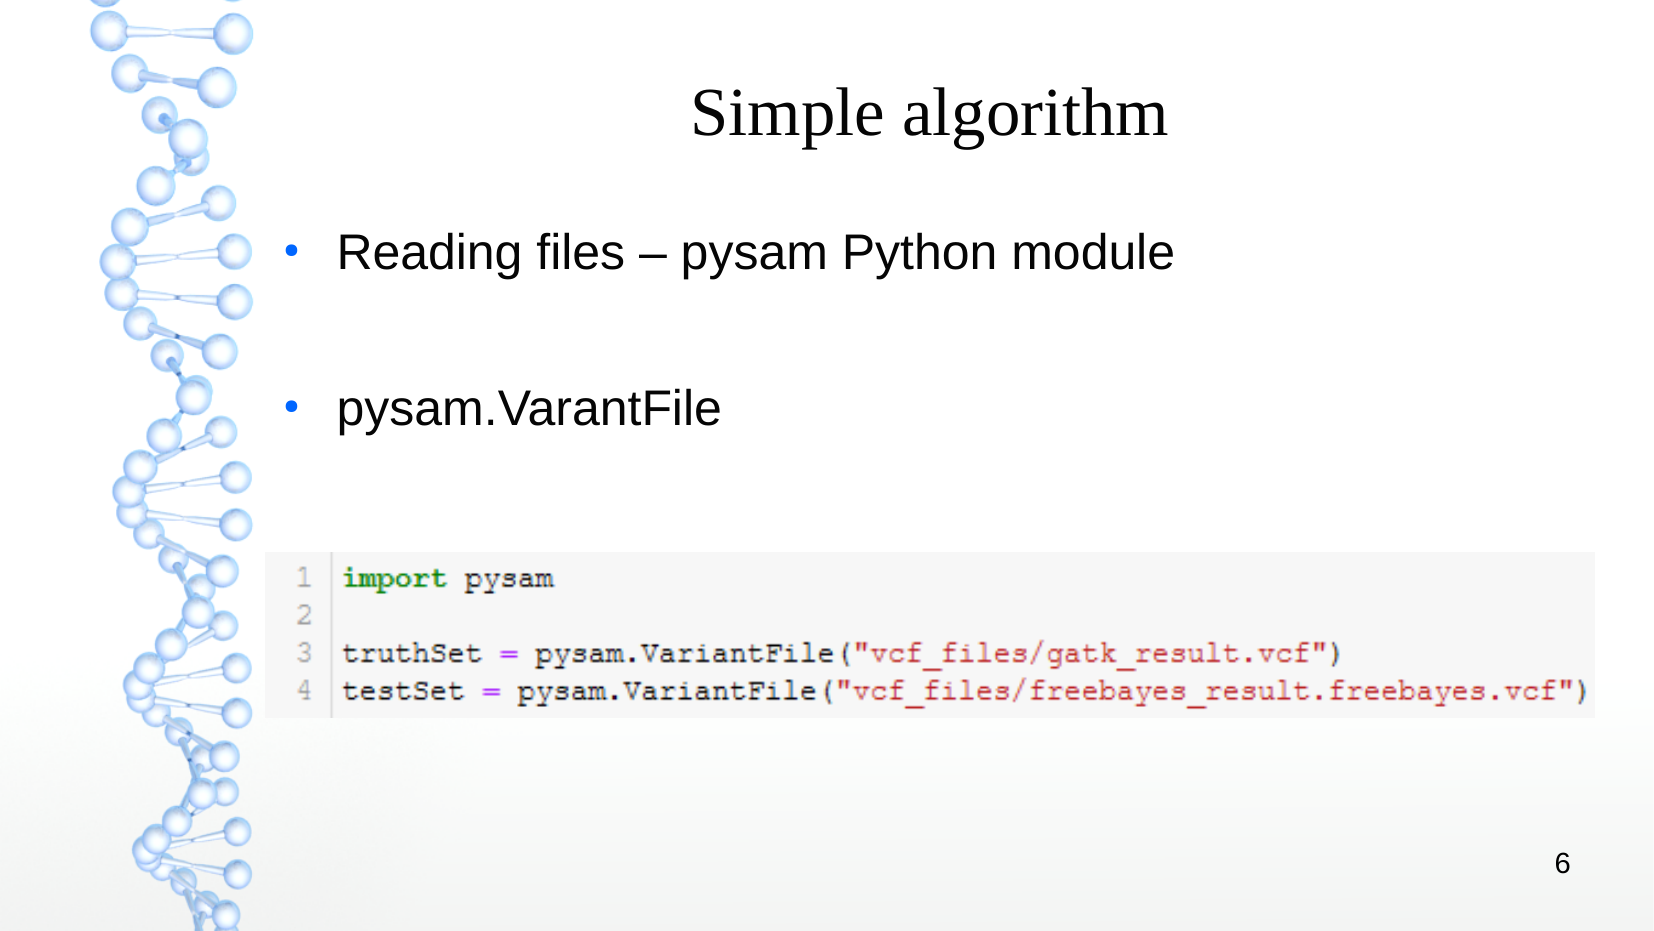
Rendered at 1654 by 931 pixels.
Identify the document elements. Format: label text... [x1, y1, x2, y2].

list Reading files – pysam Python module pysam.VarantFile [265, 224, 1595, 482]
title Simple algorithm [265, 35, 1595, 189]
picture [0, 0, 1654, 931]
